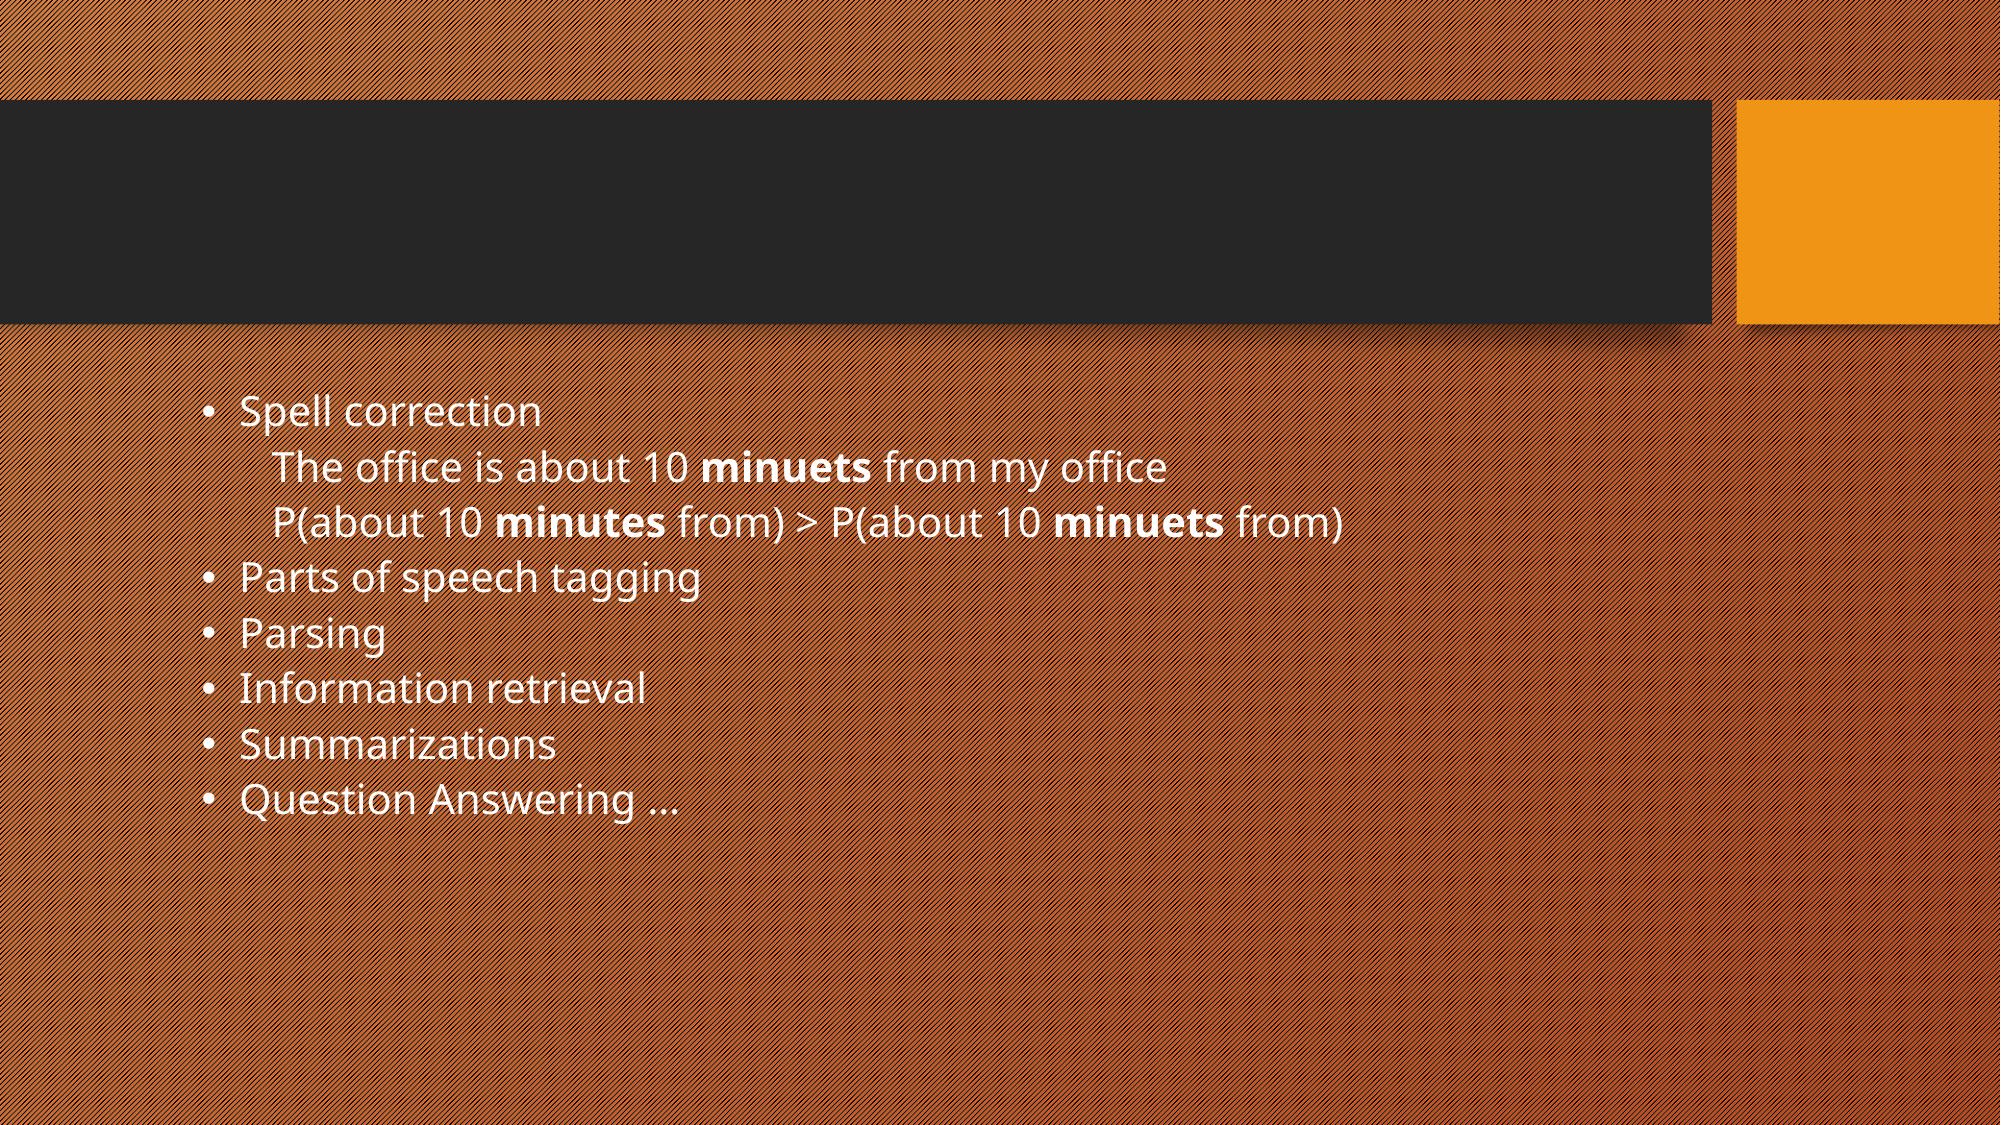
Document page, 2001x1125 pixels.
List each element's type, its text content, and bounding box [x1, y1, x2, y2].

picture [0, 0, 2000, 1125]
list Spell correction The office is about 10 minuets from my office P(about 10 minutes from) > P(about 10 minuets from) Parts of speech tagging Parsing Information retrieval Summarizations Question Answering … [111, 383, 1689, 974]
